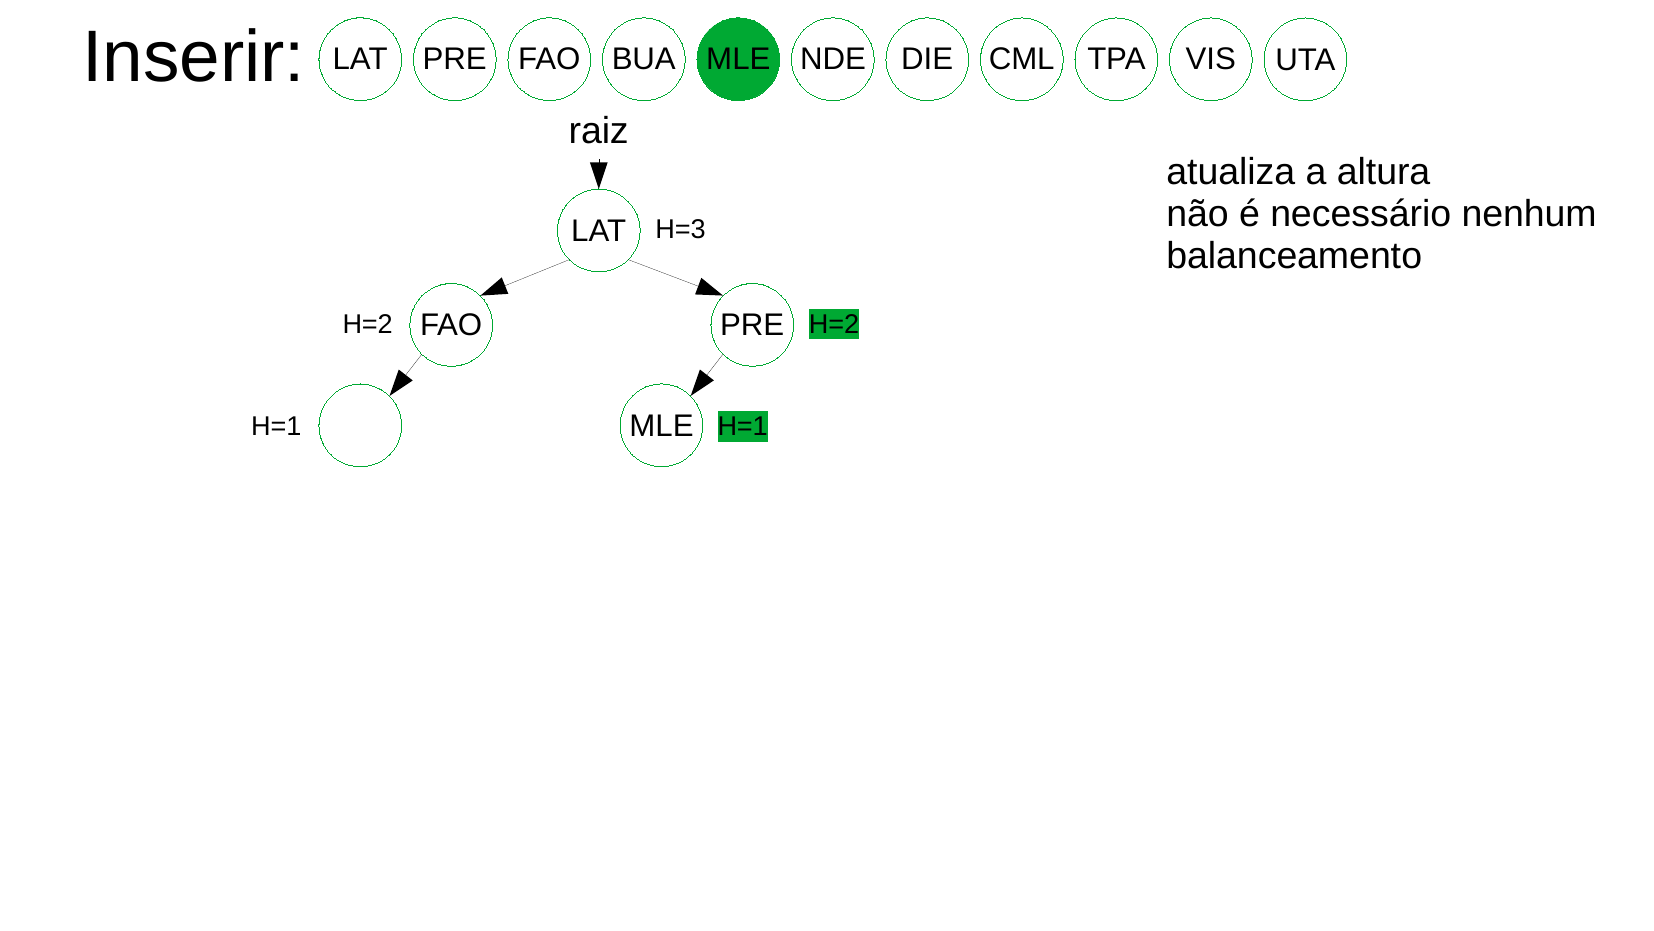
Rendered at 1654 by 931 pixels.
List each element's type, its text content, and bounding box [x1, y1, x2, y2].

text_box FAO [409, 283, 493, 367]
text_box CML [980, 17, 1064, 101]
text_box H=1 [702, 403, 783, 449]
text_box BUA [602, 17, 686, 101]
text_box MLE [620, 383, 702, 467]
text_box BUA [318, 383, 402, 467]
text_box LAT [318, 17, 402, 101]
text_box NDE [791, 17, 875, 101]
text_box VIS [1169, 17, 1253, 101]
text_box atualiza a altura não é necessário nenhum balanceamento [1151, 142, 1612, 284]
title Inserir: [82, 0, 319, 134]
text_box PRE [413, 17, 497, 101]
text_box raiz [553, 102, 644, 160]
text_box PRE [710, 283, 794, 367]
text_box H=2 [327, 301, 408, 347]
text_box H=3 [640, 206, 721, 252]
text_box MLE [696, 17, 780, 101]
text_box FAO [507, 17, 591, 101]
text_box UTA [1264, 17, 1347, 101]
text_box LAT [557, 189, 640, 272]
text_box H=2 [794, 301, 875, 347]
text_box H=1 [236, 403, 317, 449]
text_box TPA [1074, 17, 1158, 101]
text_box DIE [885, 17, 969, 101]
